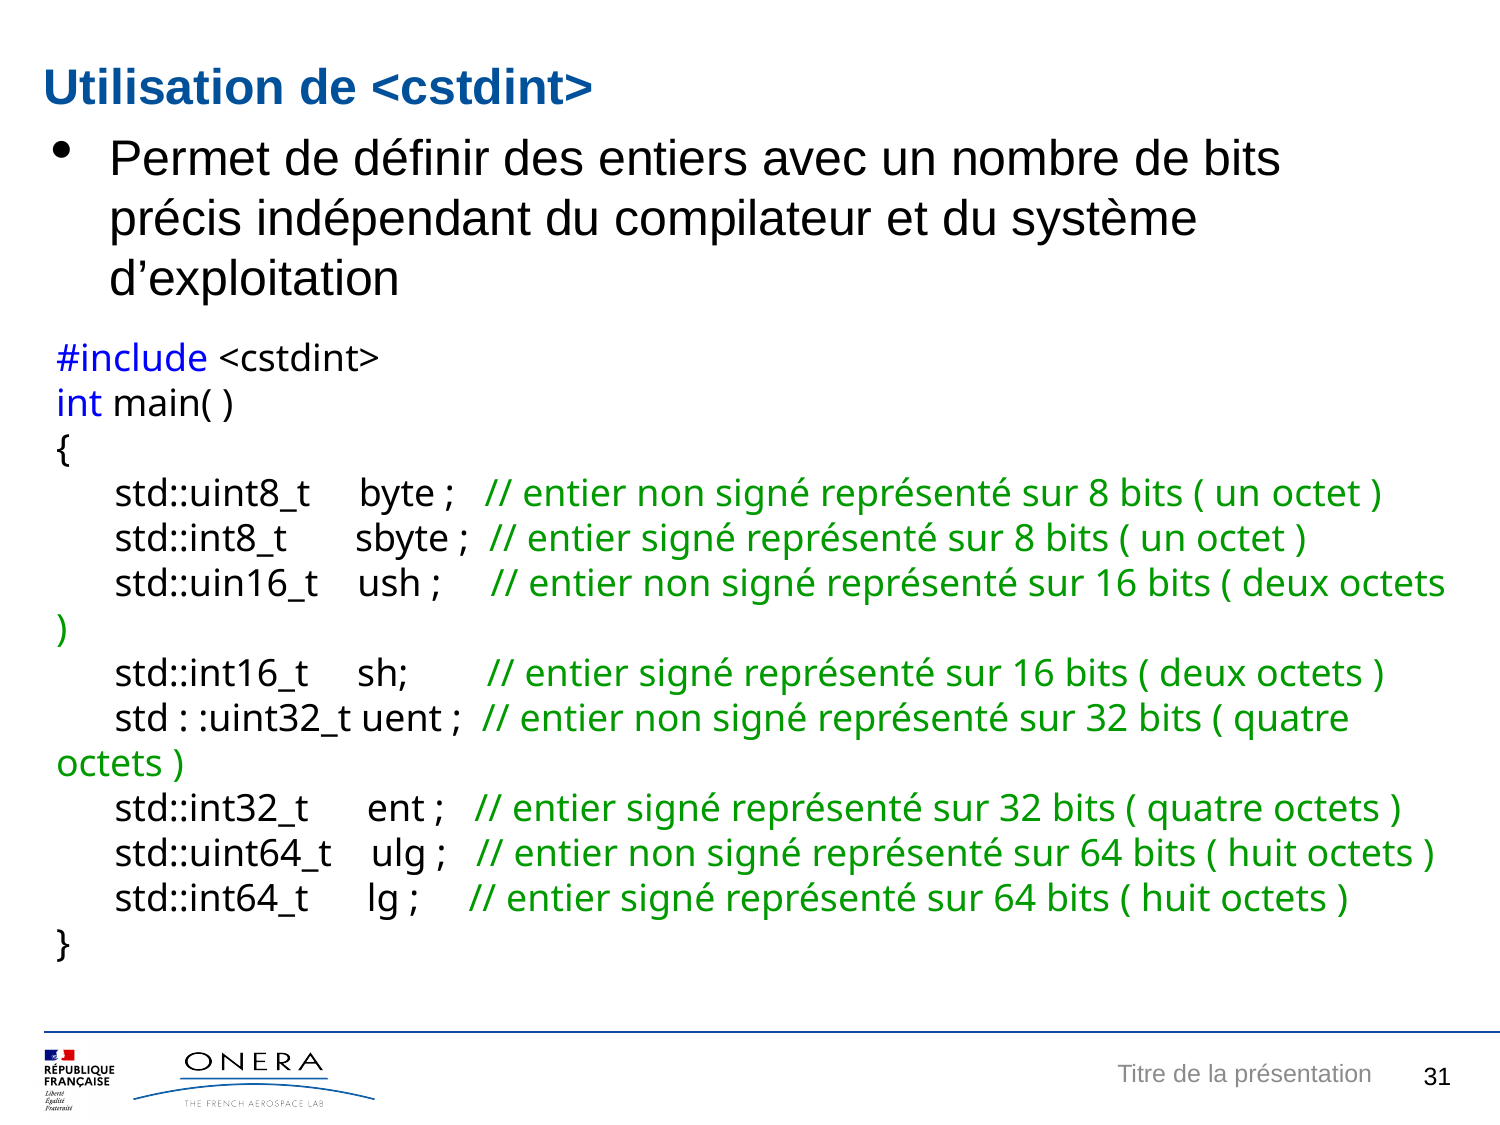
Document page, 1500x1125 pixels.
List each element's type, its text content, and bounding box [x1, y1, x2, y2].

picture [133, 1052, 375, 1107]
text_box Utilisation de <cstdint> [43, 0, 1486, 169]
picture [34, 1039, 125, 1121]
text_box Titre de la présentation [466, 1042, 1388, 1103]
text_box Permet de définir des entiers avec un nombre de bits précis indépendant du compilateur et du système d’exploitation [53, 125, 1328, 315]
text_box <numéro> [1374, 1025, 1500, 1125]
text_box #include <cstdint> int main( ) { std::uint8_t byte ; // entier non signé représenté sur 8 bits ( un octet ) std::int8_t sbyte ; // entier signé représenté sur 8 bits ( un octet ) std::uin16_t ush ; // entier non signé représenté sur 16 bits ( deux octets ) std::int16_t sh; // entier signé représenté sur 16 bits ( deux octets ) std : :uint32_t uent ; // entier non signé représenté sur 32 bits ( quatre octets ) std::int32_t ent ; // entier signé représenté sur 32 bits ( quatre octets ) std::uint64_t ulg ; // entier non signé représenté sur 64 bits ( huit octets ) std::int64_t lg ; // entier signé représenté sur 64 bits ( huit octets ) } [41, 326, 1471, 972]
